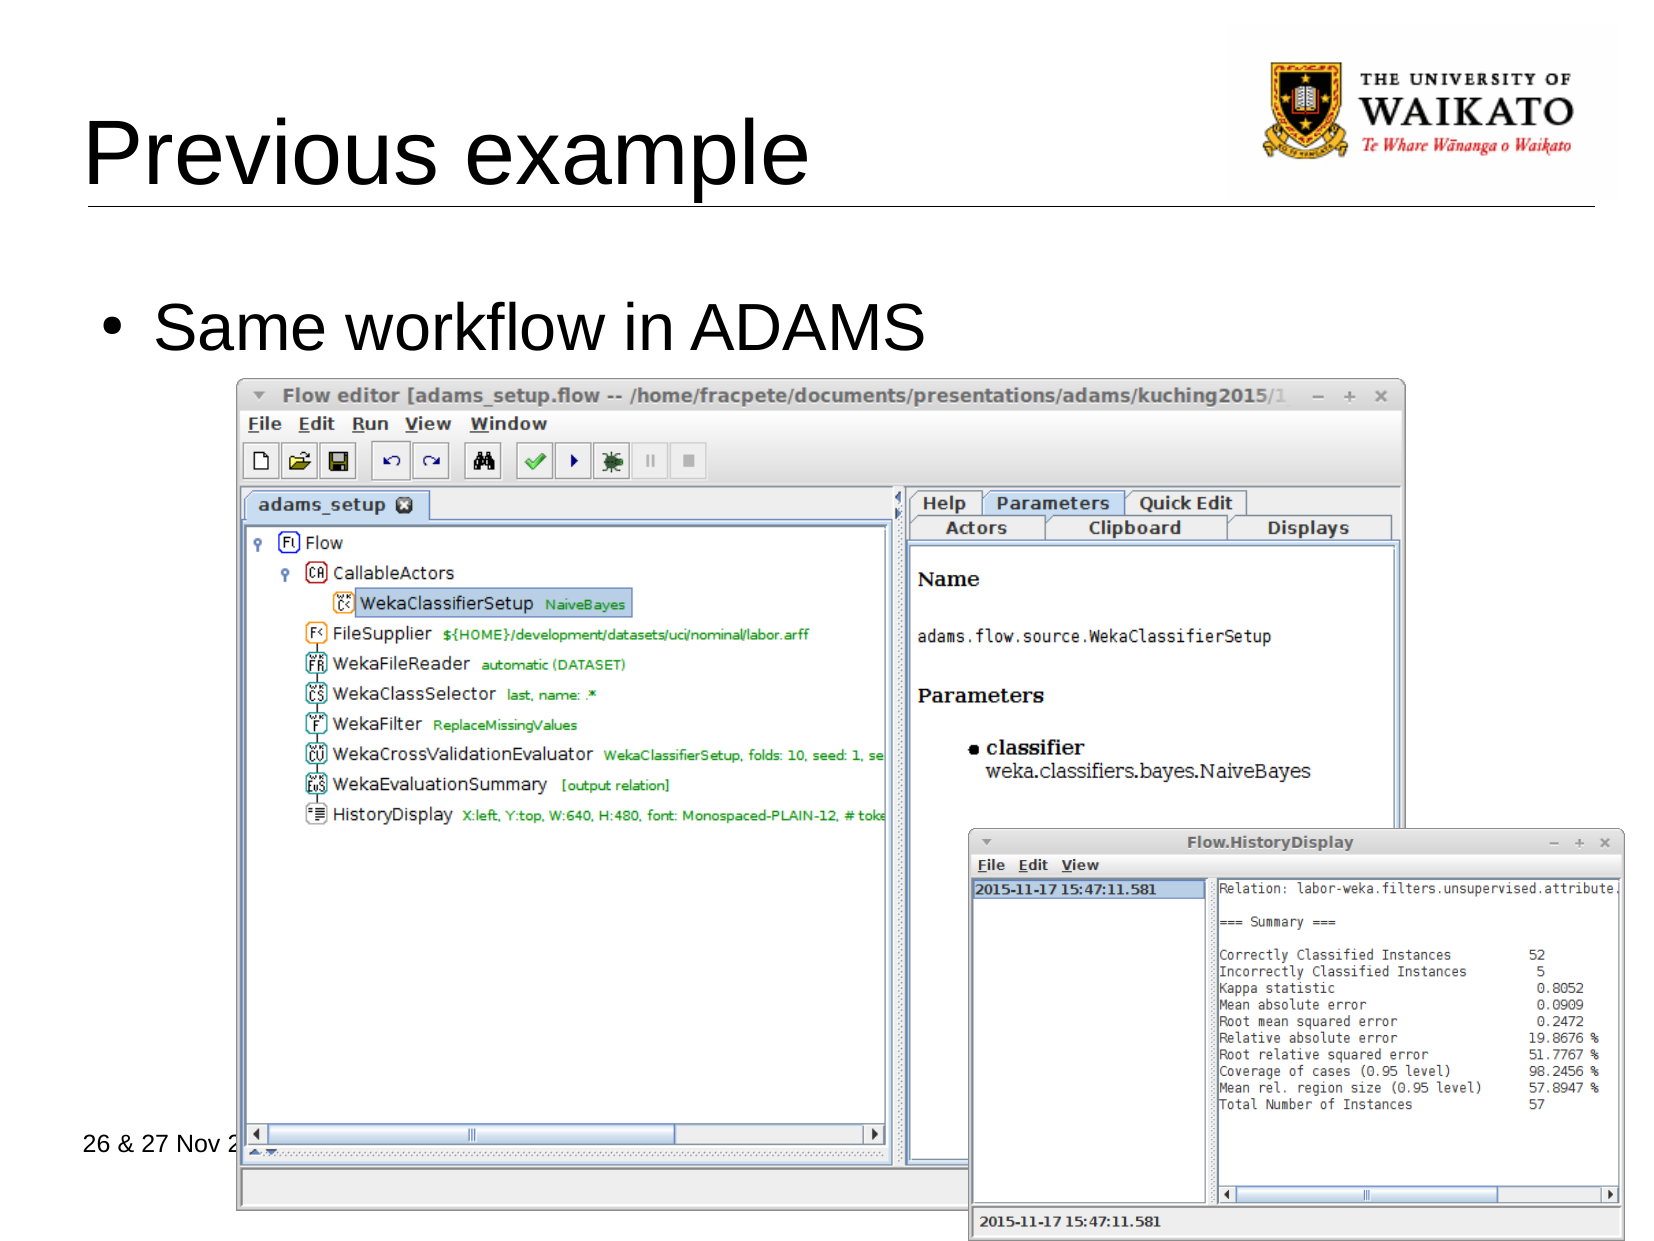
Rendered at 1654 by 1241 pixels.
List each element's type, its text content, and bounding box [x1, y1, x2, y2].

picture [1228, 24, 1619, 201]
picture [236, 378, 1625, 1241]
title Previous example [82, 49, 1571, 257]
list Same workflow in ADAMS [82, 290, 1571, 1010]
